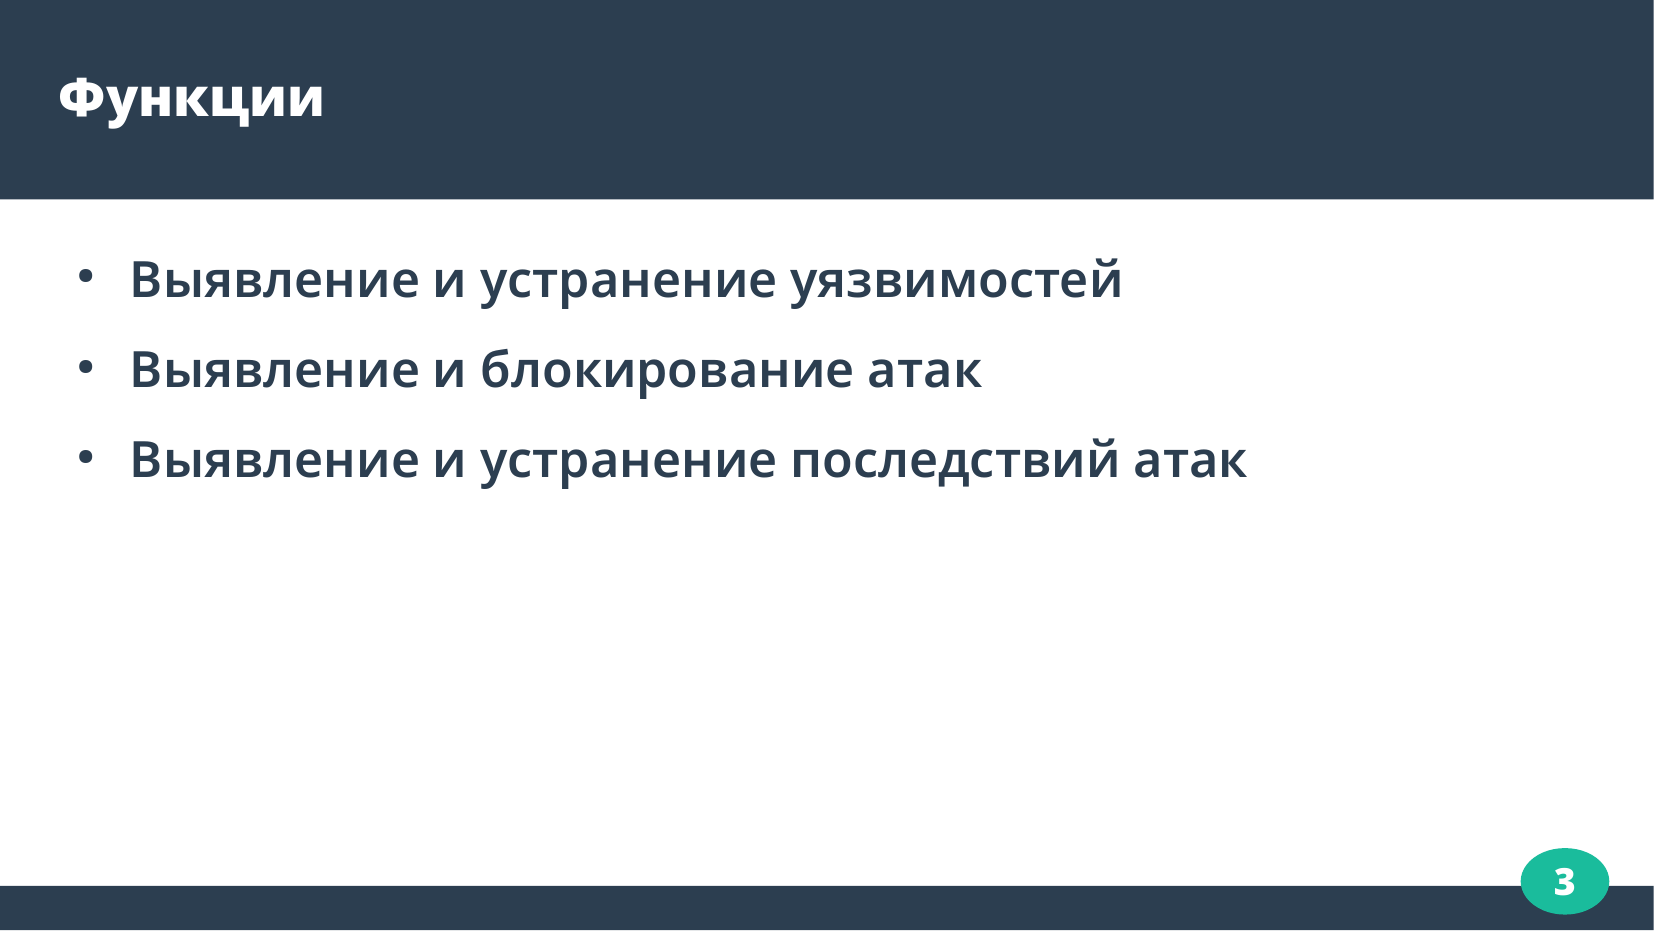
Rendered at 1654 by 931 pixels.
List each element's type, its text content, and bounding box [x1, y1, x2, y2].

list Выявление и устранение уязвимостей Выявление и блокирование атак Выявление и устранение последствий атак [59, 243, 1595, 864]
title Функции [59, 37, 1595, 155]
